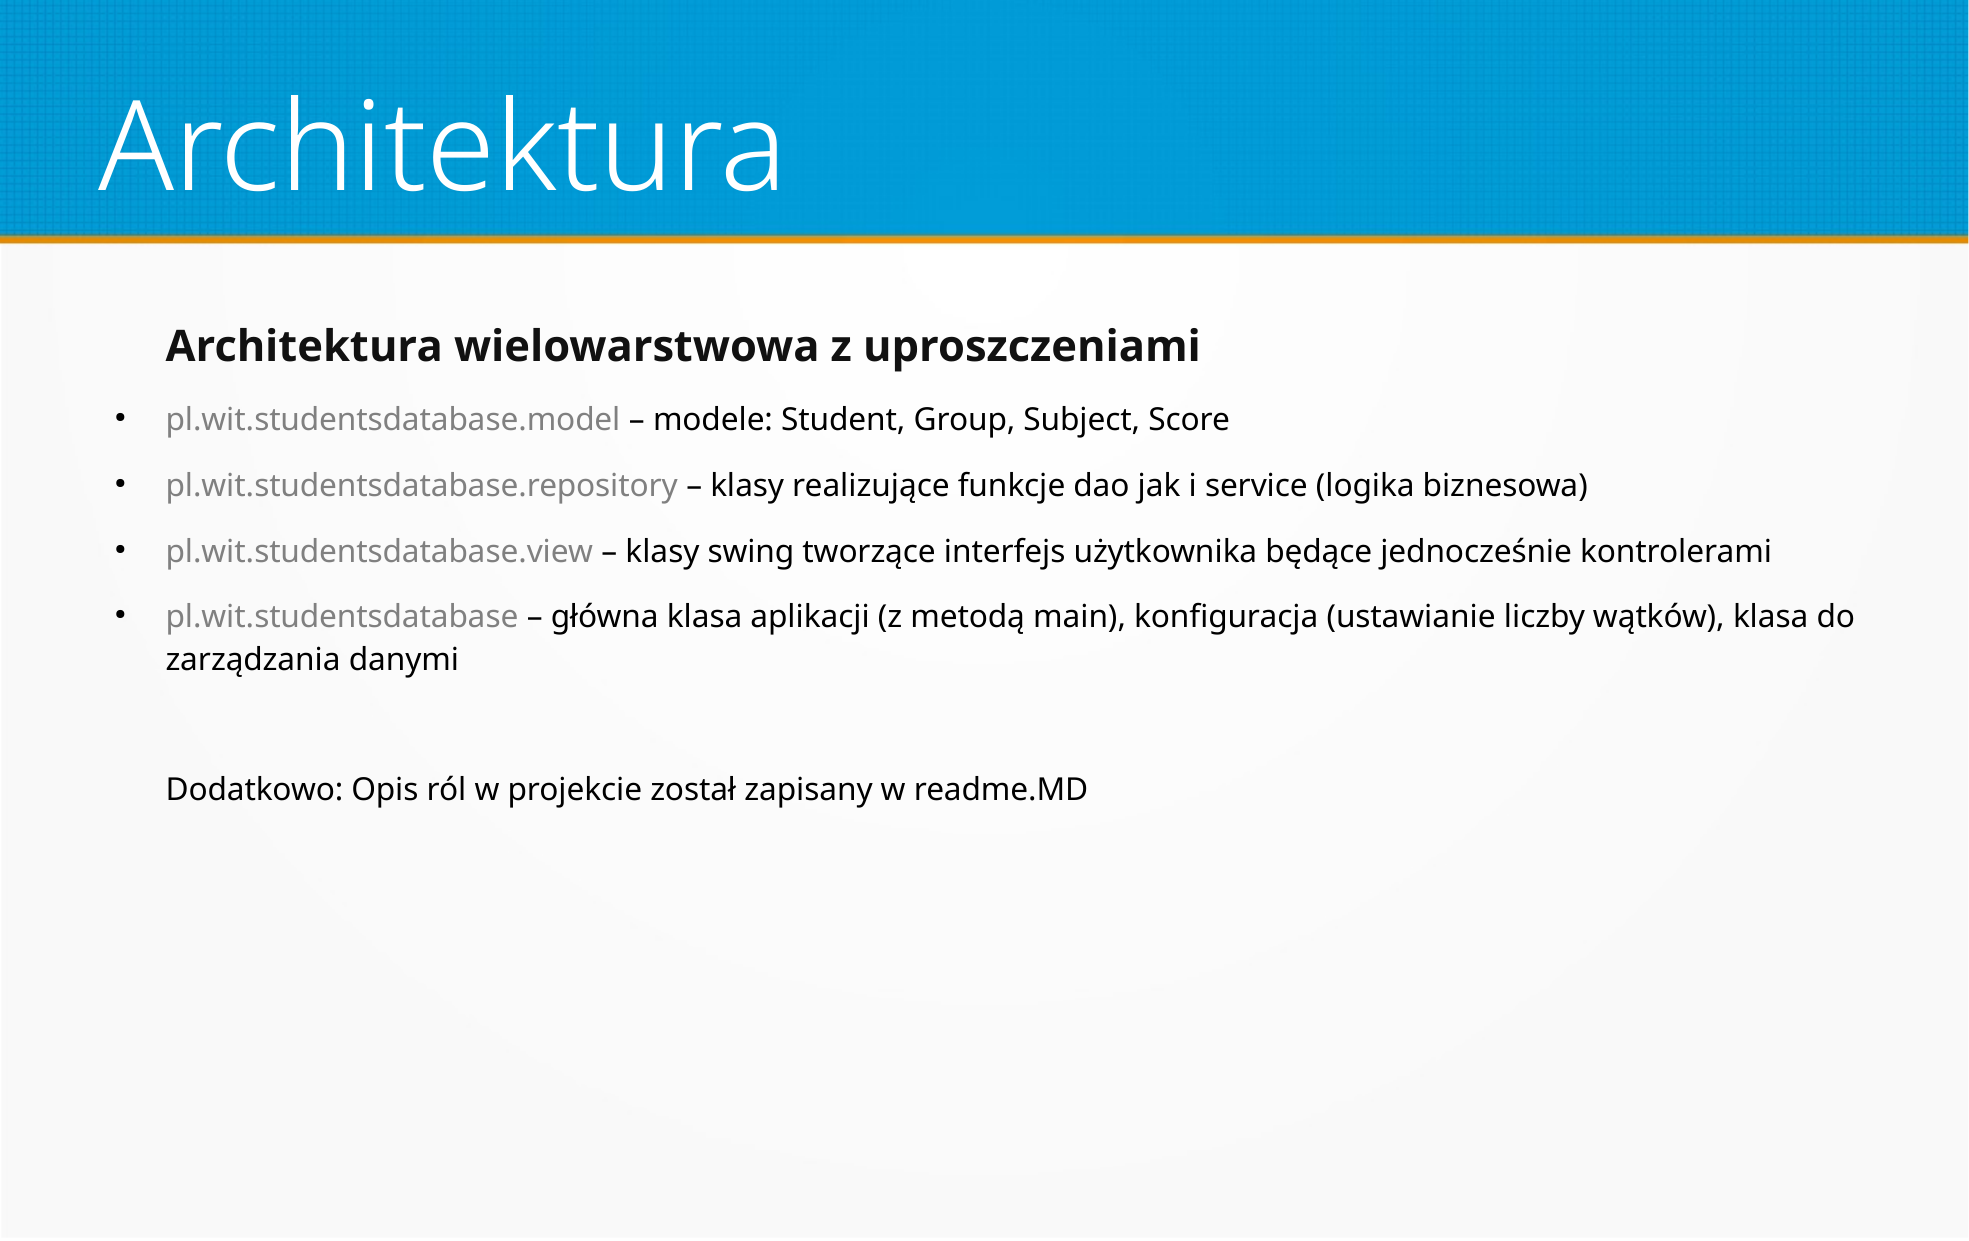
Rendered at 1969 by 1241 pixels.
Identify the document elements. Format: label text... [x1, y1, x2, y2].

picture [0, 233, 1969, 1241]
list Architektura wielowarstwowa z uproszczeniami pl.wit.studentsdatabase.model – modele: Student, Group, Subject, Score pl.wit.studentsdatabase.repository – klasy realizujące funkcje dao jak i service (logika biznesowa) pl.wit.studentsdatabase.view – klasy swing tworzące interfejs użytkownika będące jednocześnie kontrolerami pl.wit.studentsdatabase – główna klasa aplikacji (z metodą main), konfiguracja (ustawianie liczby wątków), klasa do zarządzania danymi Dodatkowo: Opis ról w projekcie został zapisany w readme.MD [98, 315, 1861, 1081]
title Architektura [98, 19, 1870, 227]
